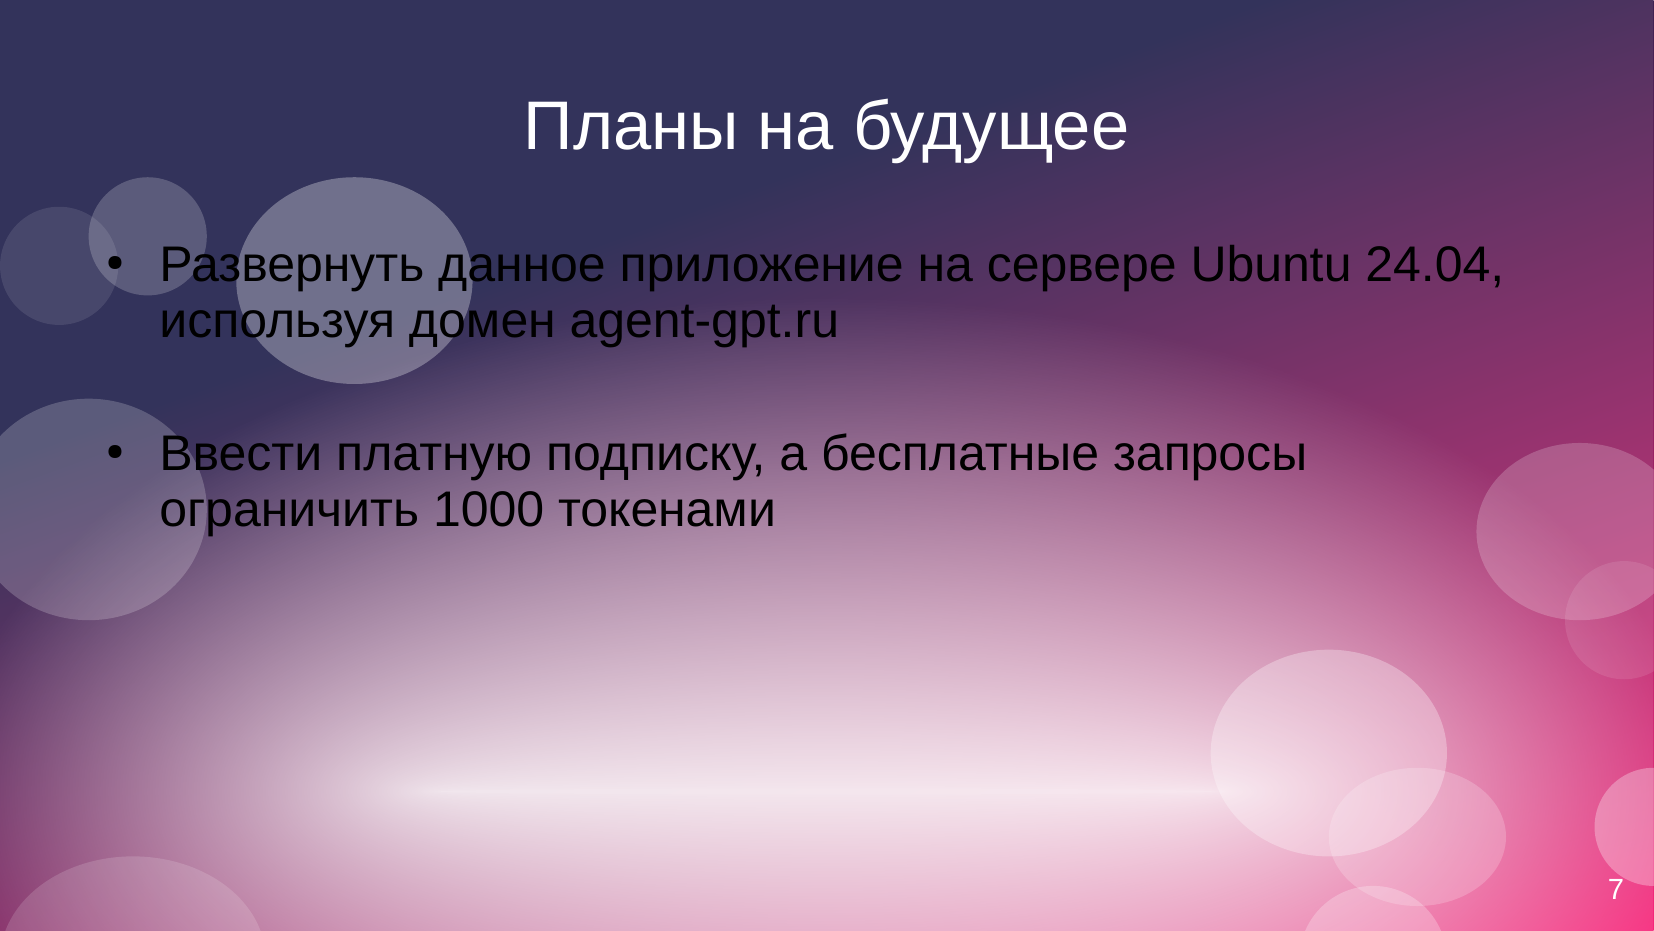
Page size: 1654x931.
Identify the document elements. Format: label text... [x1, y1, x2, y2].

title Планы на будущее [88, 44, 1565, 207]
list Развернуть данное приложение на сервере Ubuntu 24.04, используя домен agent-gpt.ru Ввести платную подписку, а бесплатные запросы ограничить 1000 токенами [88, 236, 1565, 827]
